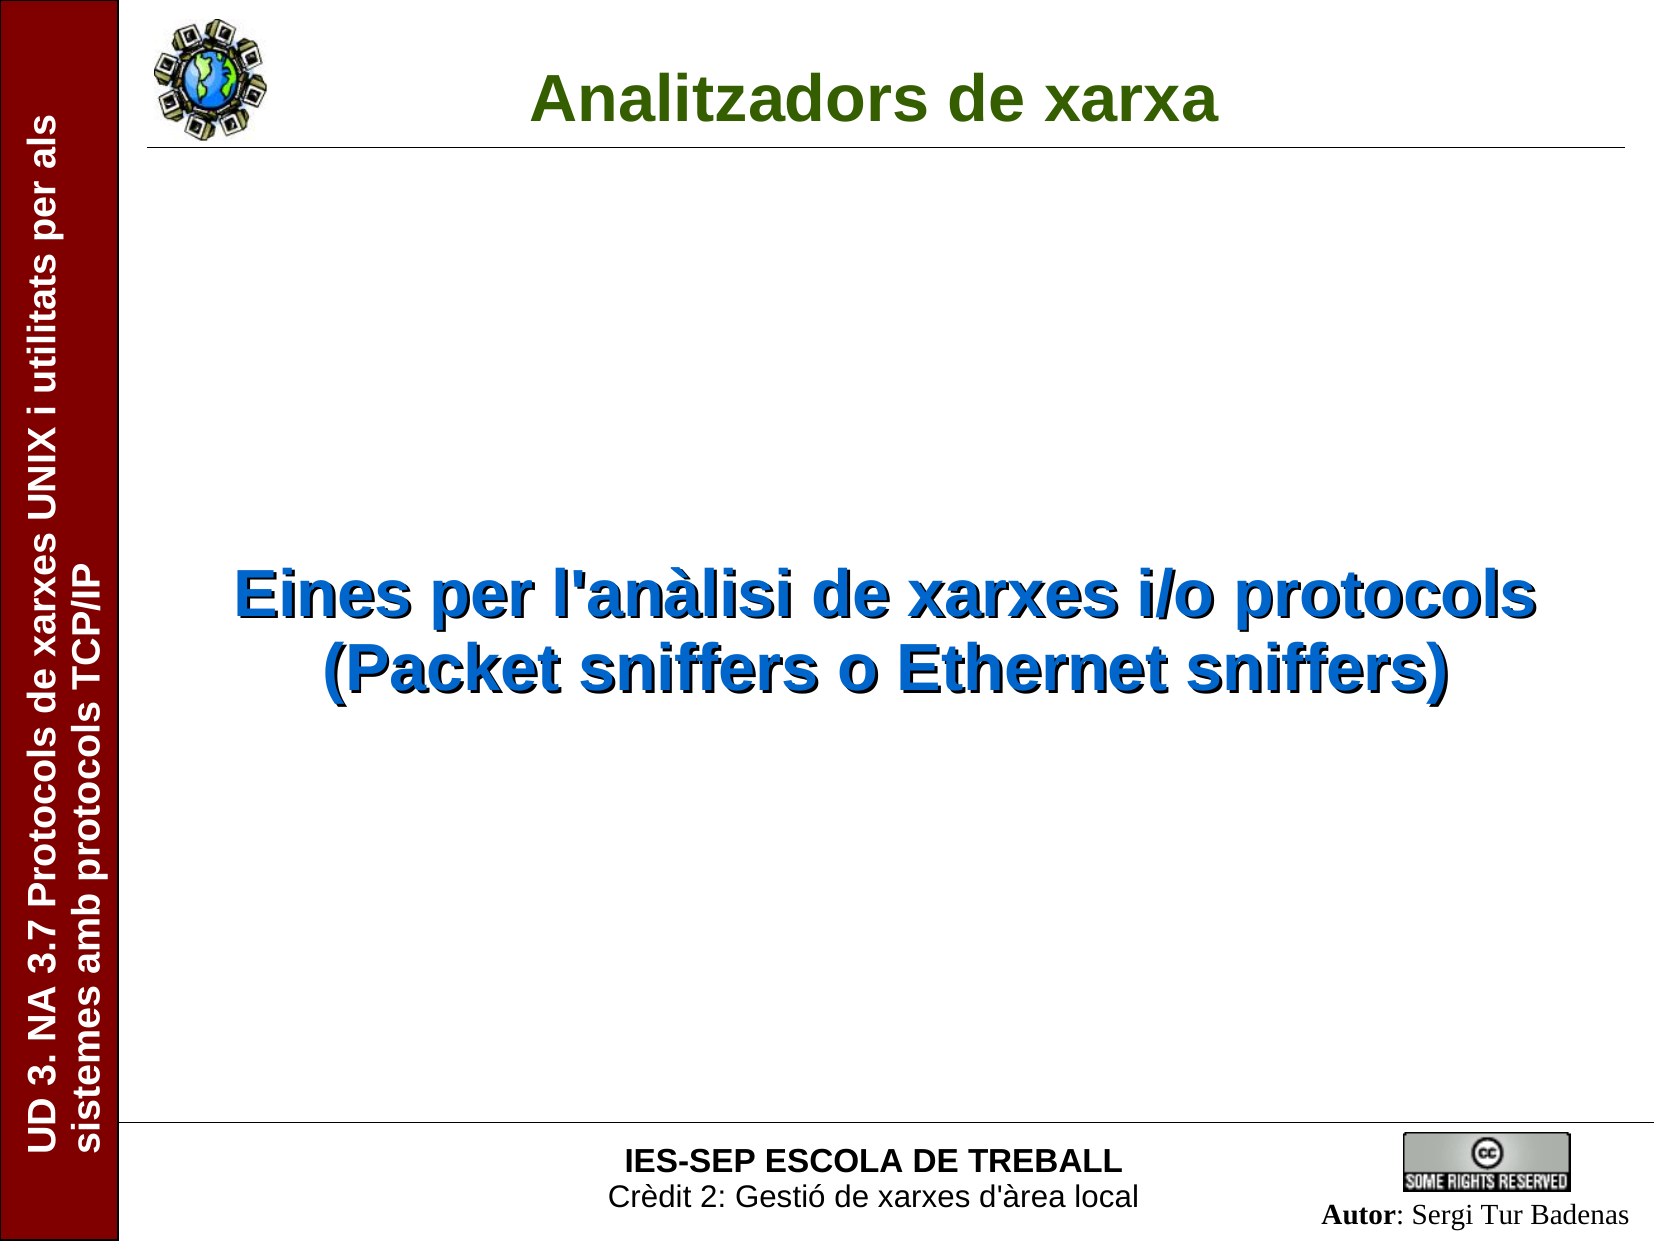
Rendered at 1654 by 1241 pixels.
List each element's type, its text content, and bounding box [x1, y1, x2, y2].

subtitle Eines per l'anàlisi de xarxes i/o protocols (Packet sniffers o Ethernet sniffers) [141, 242, 1630, 1093]
picture [1403, 1132, 1571, 1192]
picture [154, 19, 268, 49]
title Analitzadors de xarxa [129, 49, 1619, 148]
